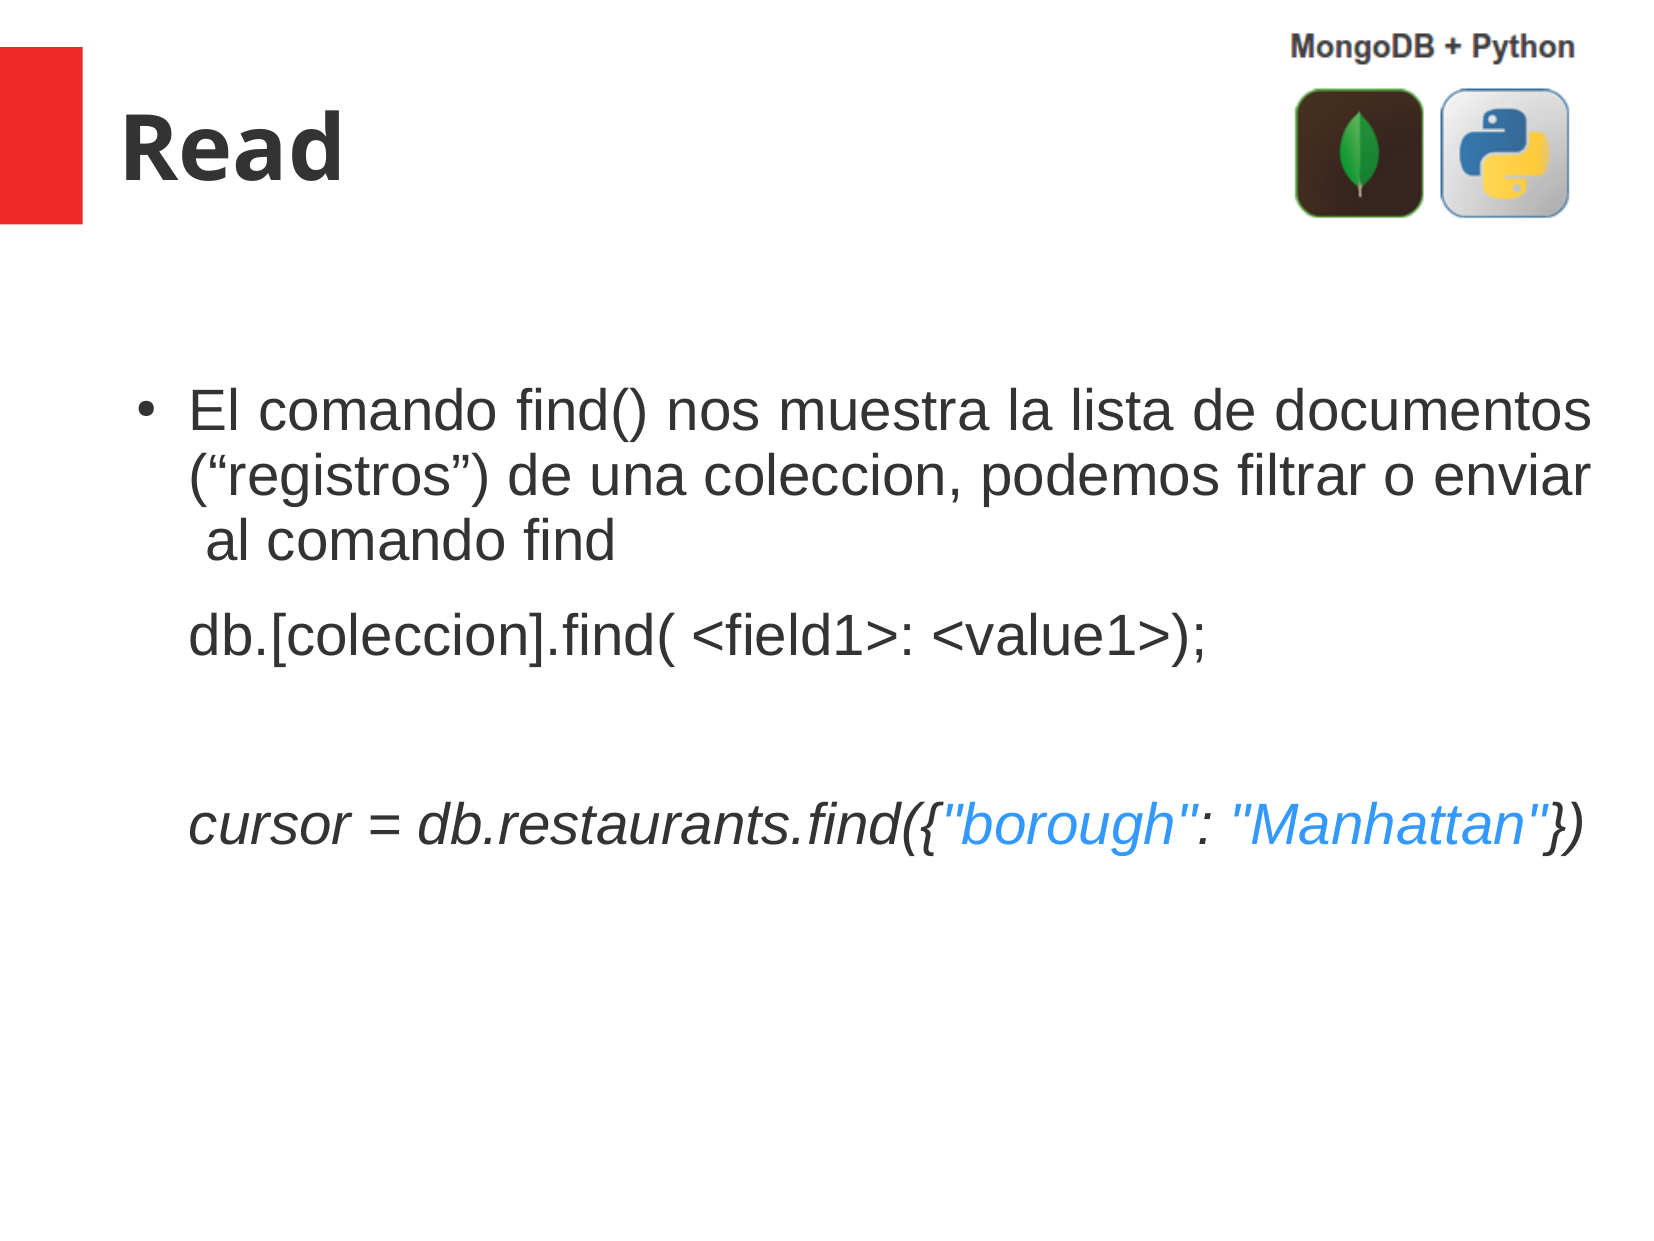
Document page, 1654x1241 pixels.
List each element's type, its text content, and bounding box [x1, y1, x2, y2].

picture [1280, 20, 1583, 225]
list El comando find() nos muestra la lista de documentos (“registros”) de una coleccion, podemos filtrar o enviar al comando find db.[coleccion].find( <field1>: <value1>); cursor = db.restaurants.find({"borough": "Manhattan"}) [118, 283, 1595, 1074]
title Read [118, 52, 1170, 237]
